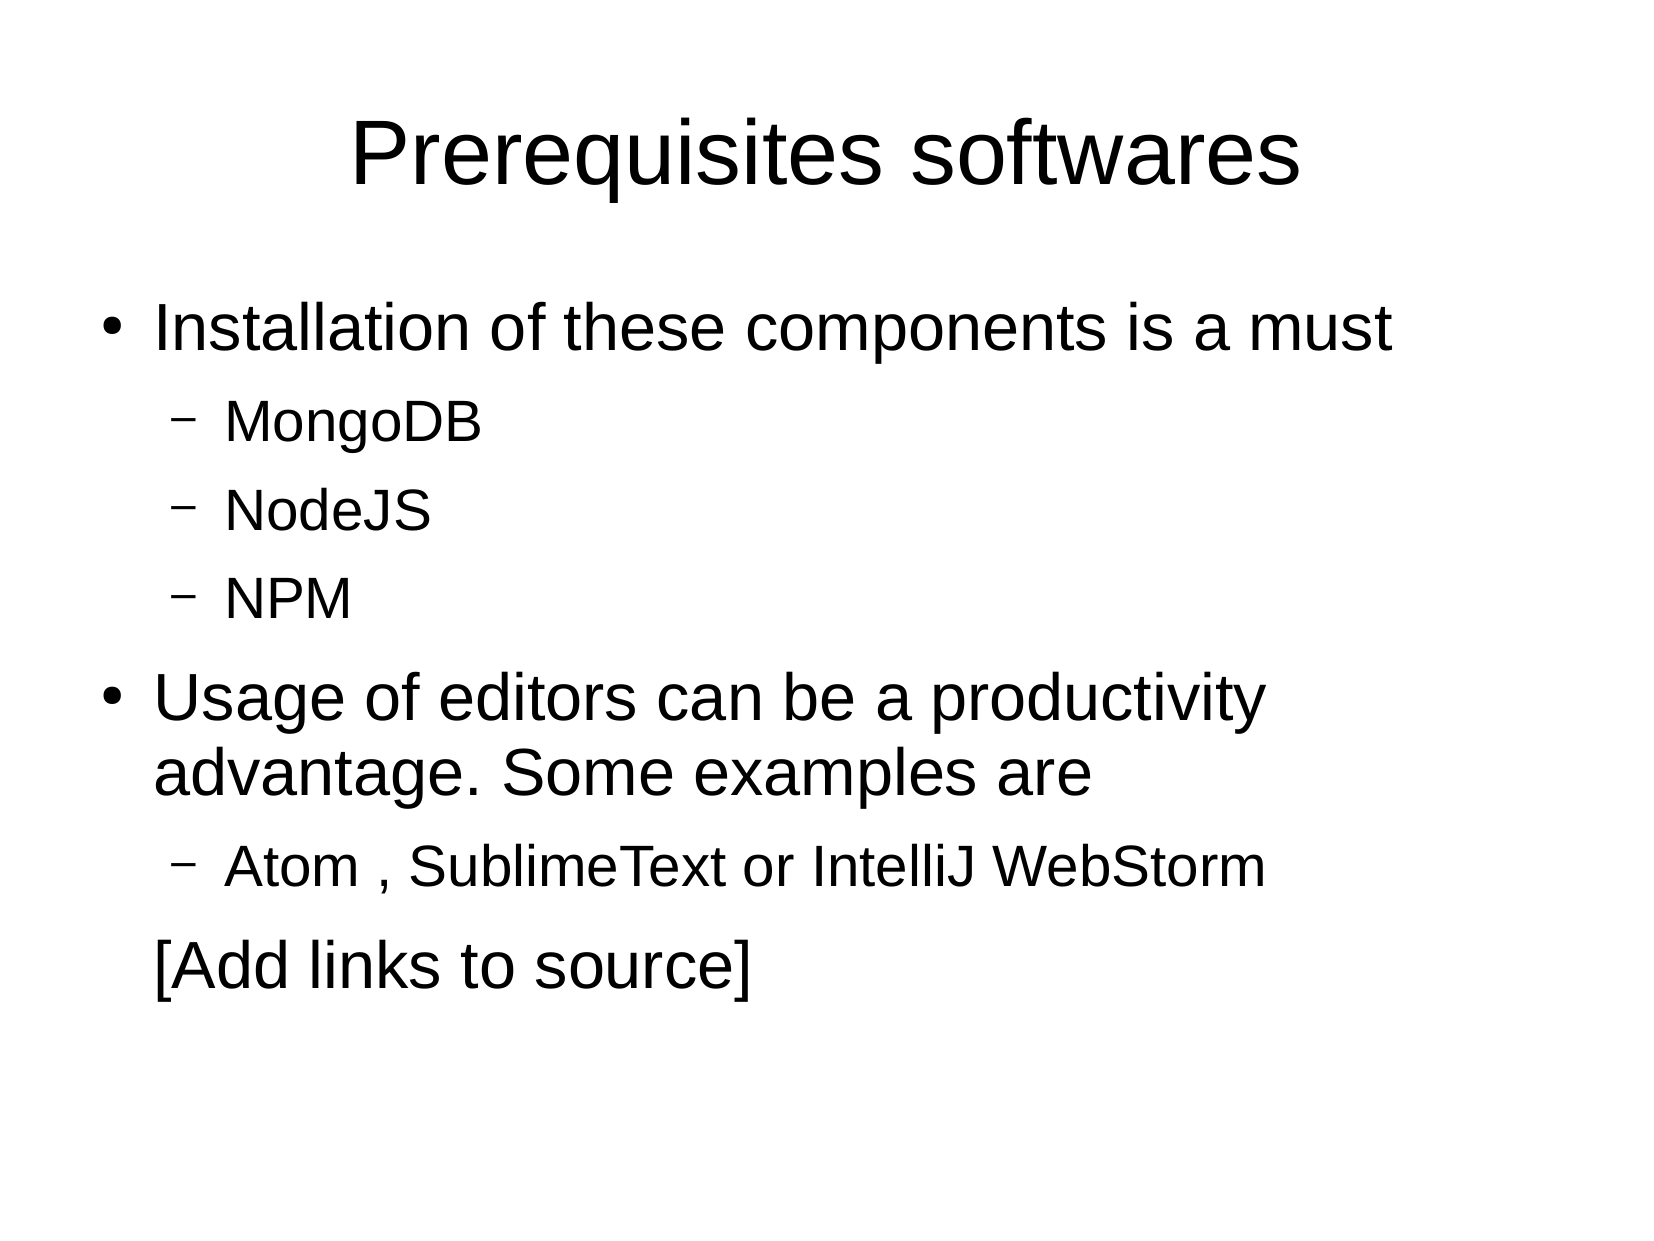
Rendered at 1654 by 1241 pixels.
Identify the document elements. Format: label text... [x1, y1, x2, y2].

list Installation of these components is a must MongoDB NodeJS NPM Usage of editors can be a productivity advantage. Some examples are Atom , SublimeText or IntelliJ WebStorm [Add links to source] [82, 290, 1571, 1126]
title Prerequisites softwares [82, 49, 1571, 257]
